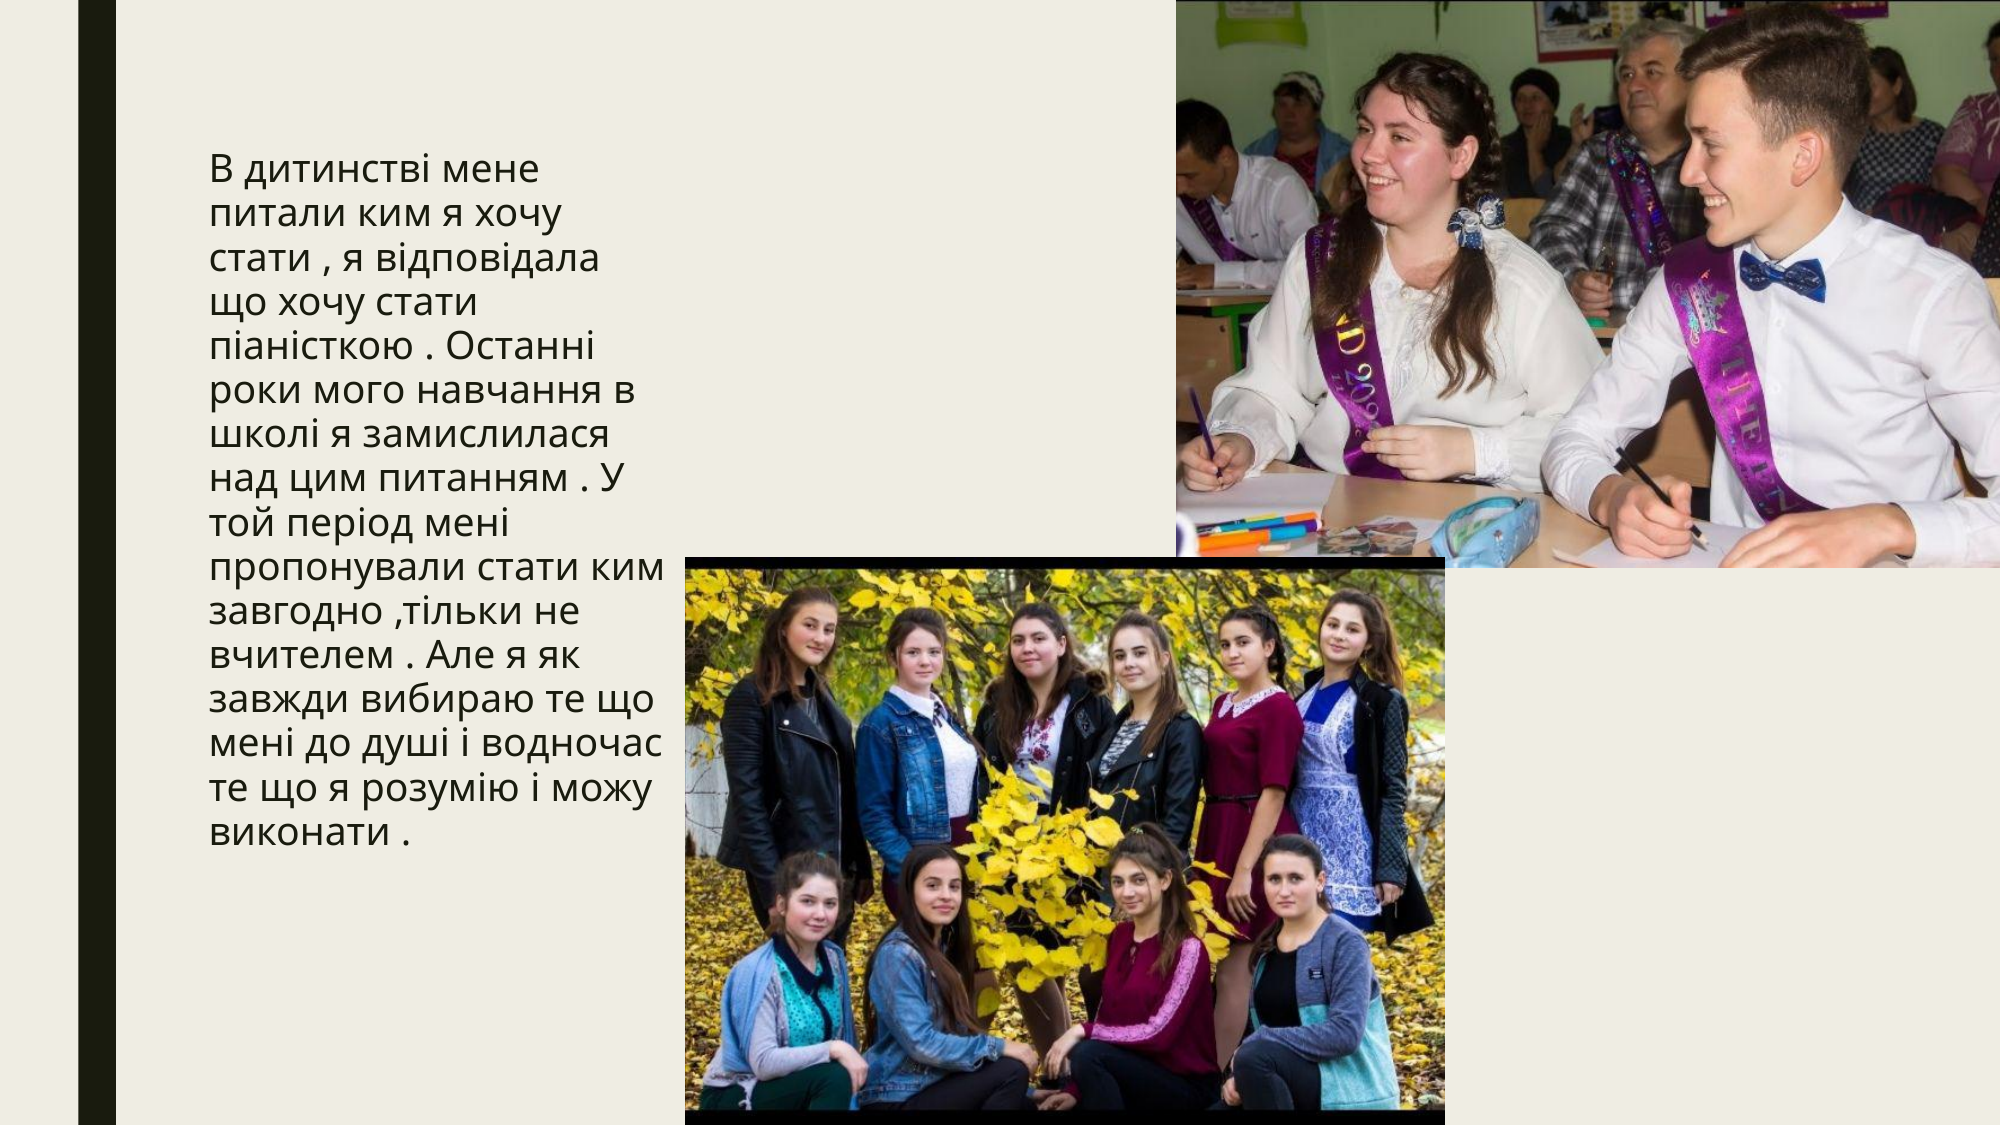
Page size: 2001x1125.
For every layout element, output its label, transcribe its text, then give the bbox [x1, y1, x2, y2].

list В дитинстві мене питали ким я хочу стати , я відповідала що хочу стати піаністкою . Останні роки мого навчання в школі я замислилася над цим питанням . У той період мені пропонували стати ким завгодно ,тільки не вчителем . Але я як завжди вибираю те що мені до душі і водночас те що я розумію і можу виконати . [193, 139, 686, 874]
picture [685, 0, 2000, 1125]
